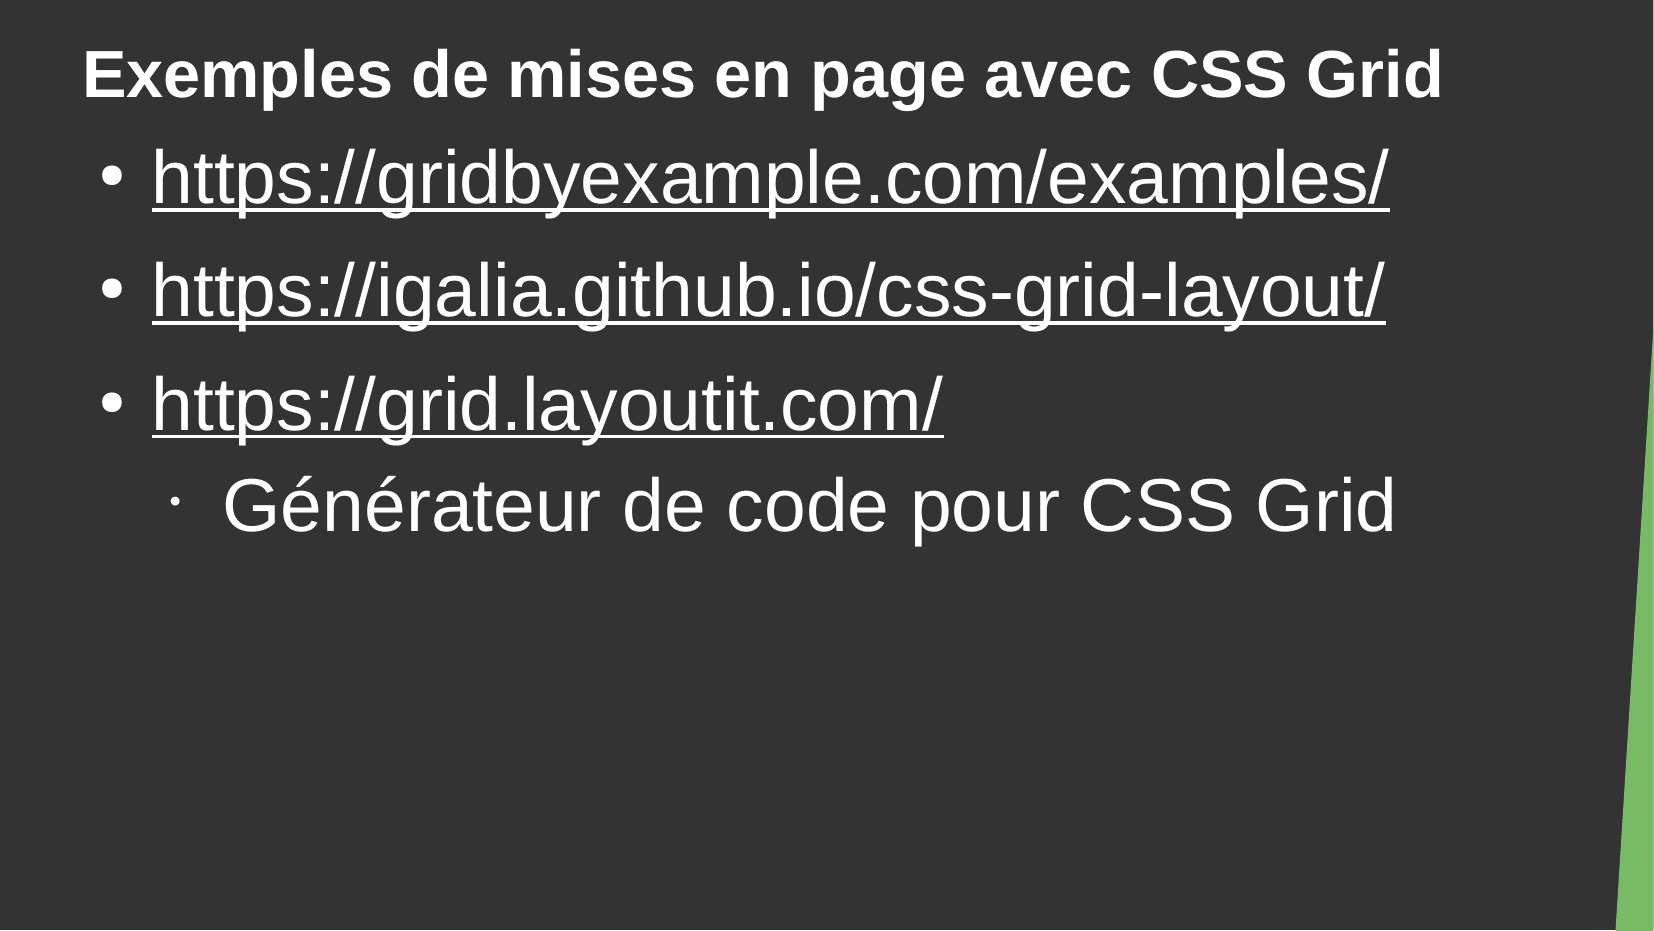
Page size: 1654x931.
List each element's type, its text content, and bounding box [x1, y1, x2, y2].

list https://gridbyexample.com/examples/ https://igalia.github.io/css-grid-layout/ https://grid.layoutit.com/ Générateur de code pour CSS Grid [80, 135, 1620, 674]
text_box [1615, 317, 1654, 931]
title Exemples de mises en page avec CSS Grid [82, 37, 1571, 114]
